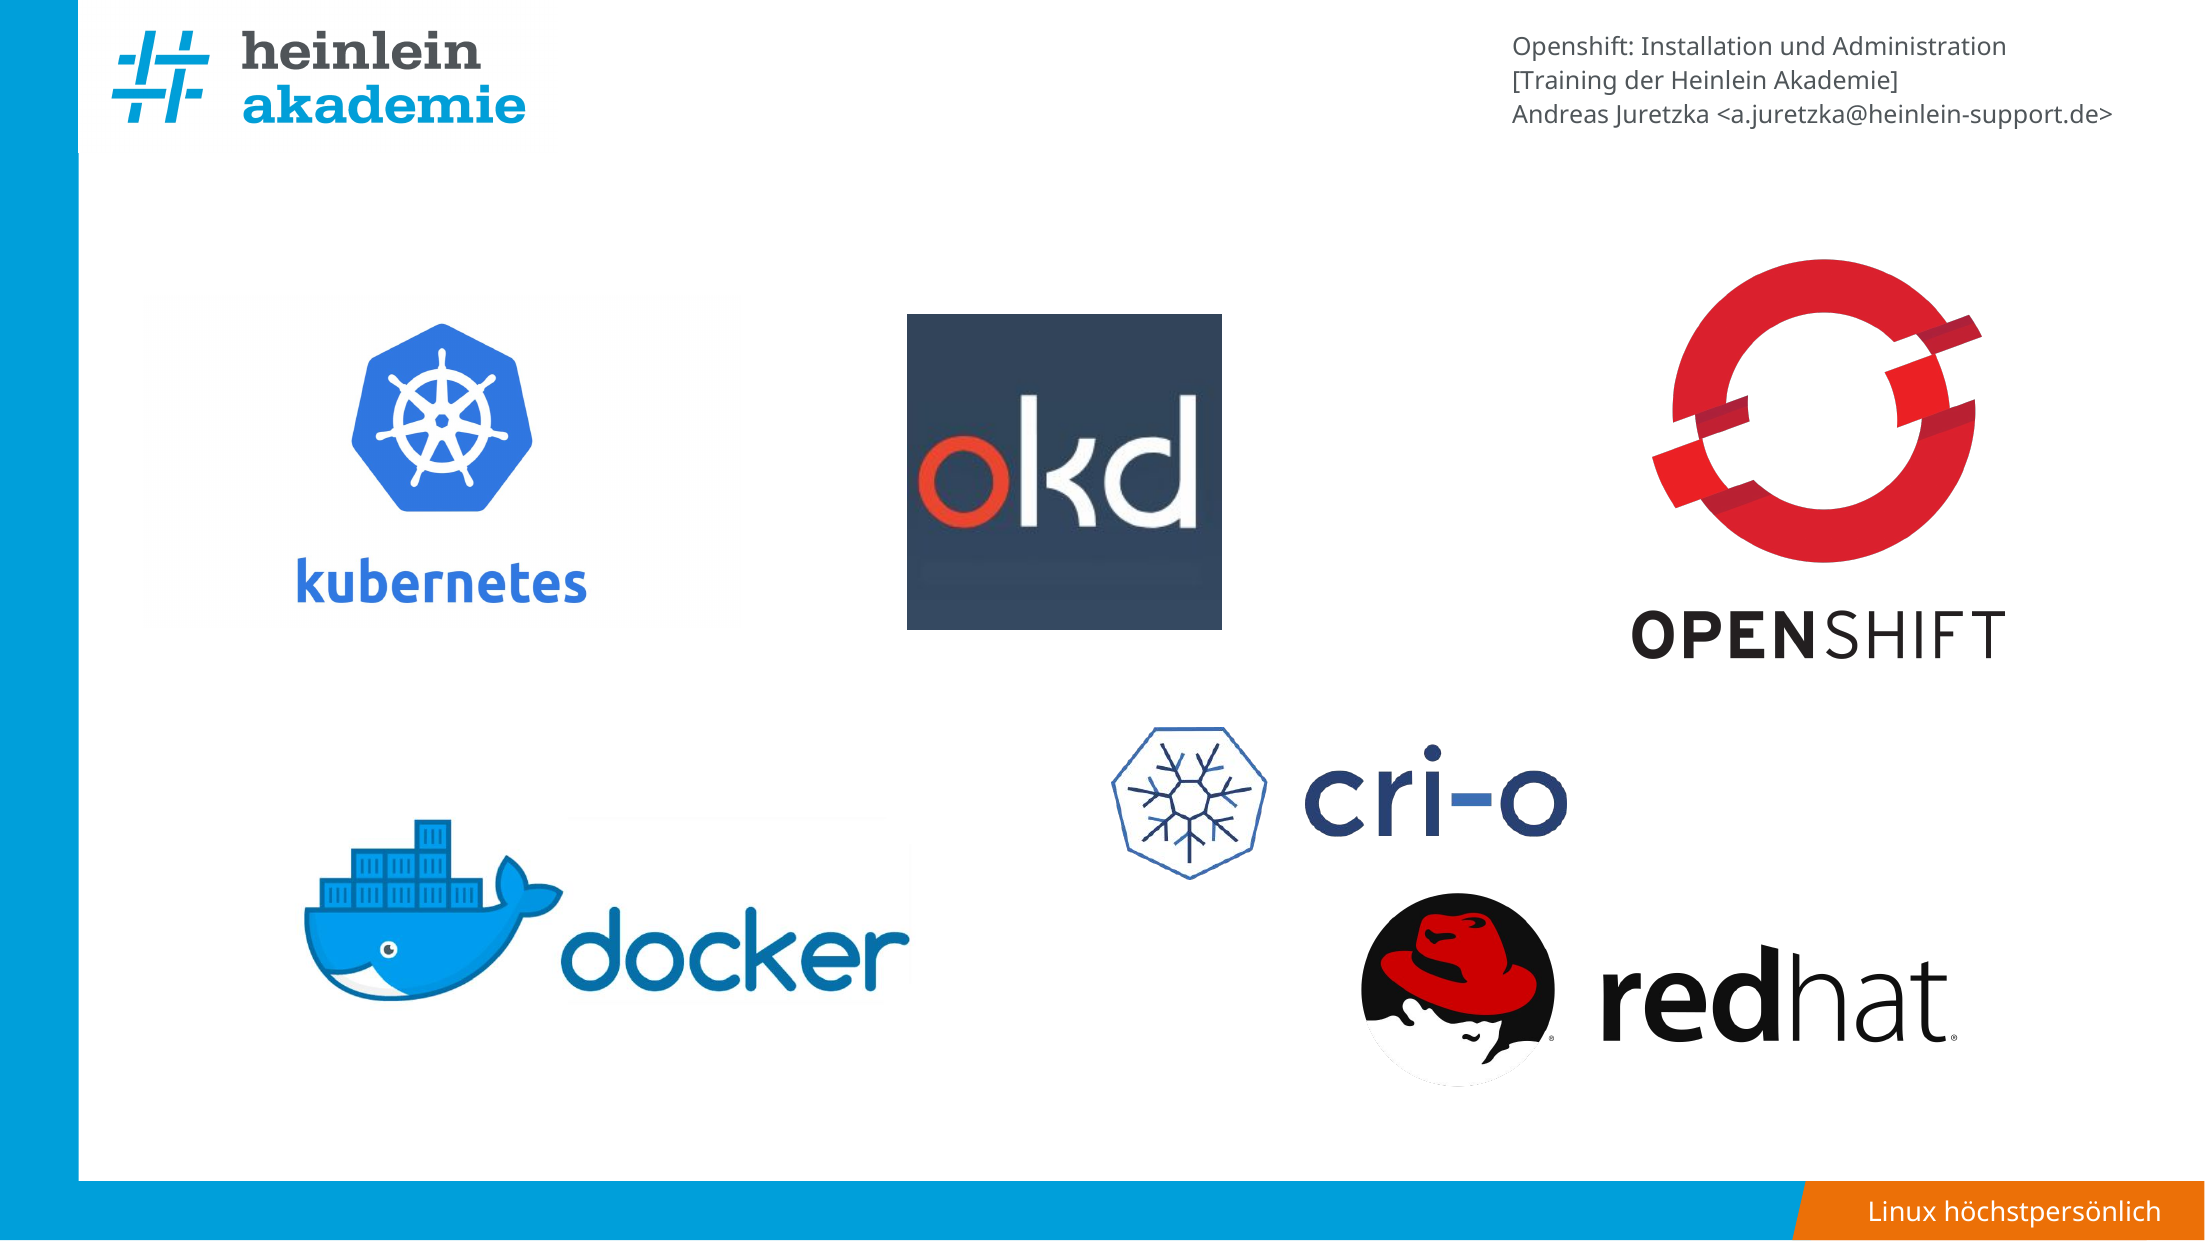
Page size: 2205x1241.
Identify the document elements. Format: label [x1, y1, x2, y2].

picture [1355, 887, 1963, 1092]
picture [1111, 727, 1567, 880]
picture [907, 314, 1222, 630]
picture [79, 0, 558, 153]
picture [1621, 248, 2016, 670]
picture [143, 295, 741, 628]
picture [284, 806, 926, 1021]
